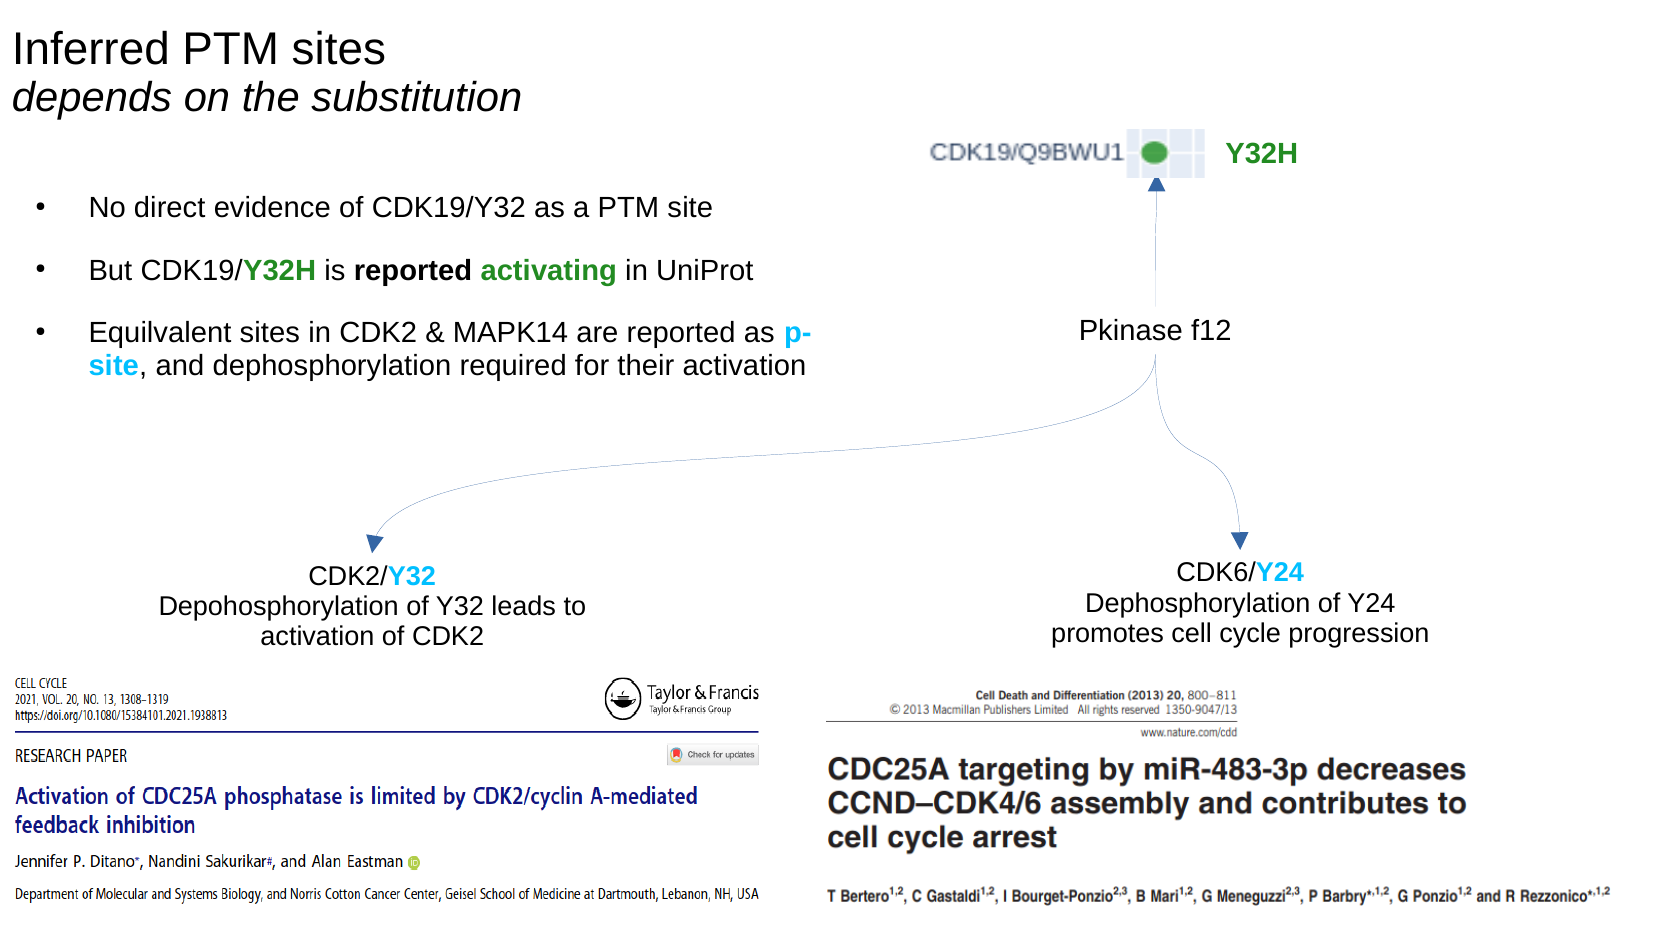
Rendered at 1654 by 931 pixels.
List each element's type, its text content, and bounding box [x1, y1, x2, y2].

title Inferred PTM sites depends on the substitution [11, 16, 709, 128]
text_box Pkinase f12 [1046, 306, 1264, 355]
list No direct evidence of CDK19/Y32 as a PTM site But CDK19/Y32H is reported activating in UniProt Equilvalent sites in CDK2 & MAPK14 are reported as p-site, and dephosphorylation required for their activation [17, 129, 863, 420]
text_box CDK6/Y24 Dephosphorylation of Y24 promotes cell cycle progression [1021, 549, 1459, 656]
picture [8, 667, 768, 910]
picture [826, 684, 1619, 912]
picture [881, 129, 1205, 178]
text_box CDK2/Y32 Depohosphorylation of Y32 leads to activation of CDK2 [106, 553, 638, 659]
text_box Y32H [1210, 129, 1353, 178]
